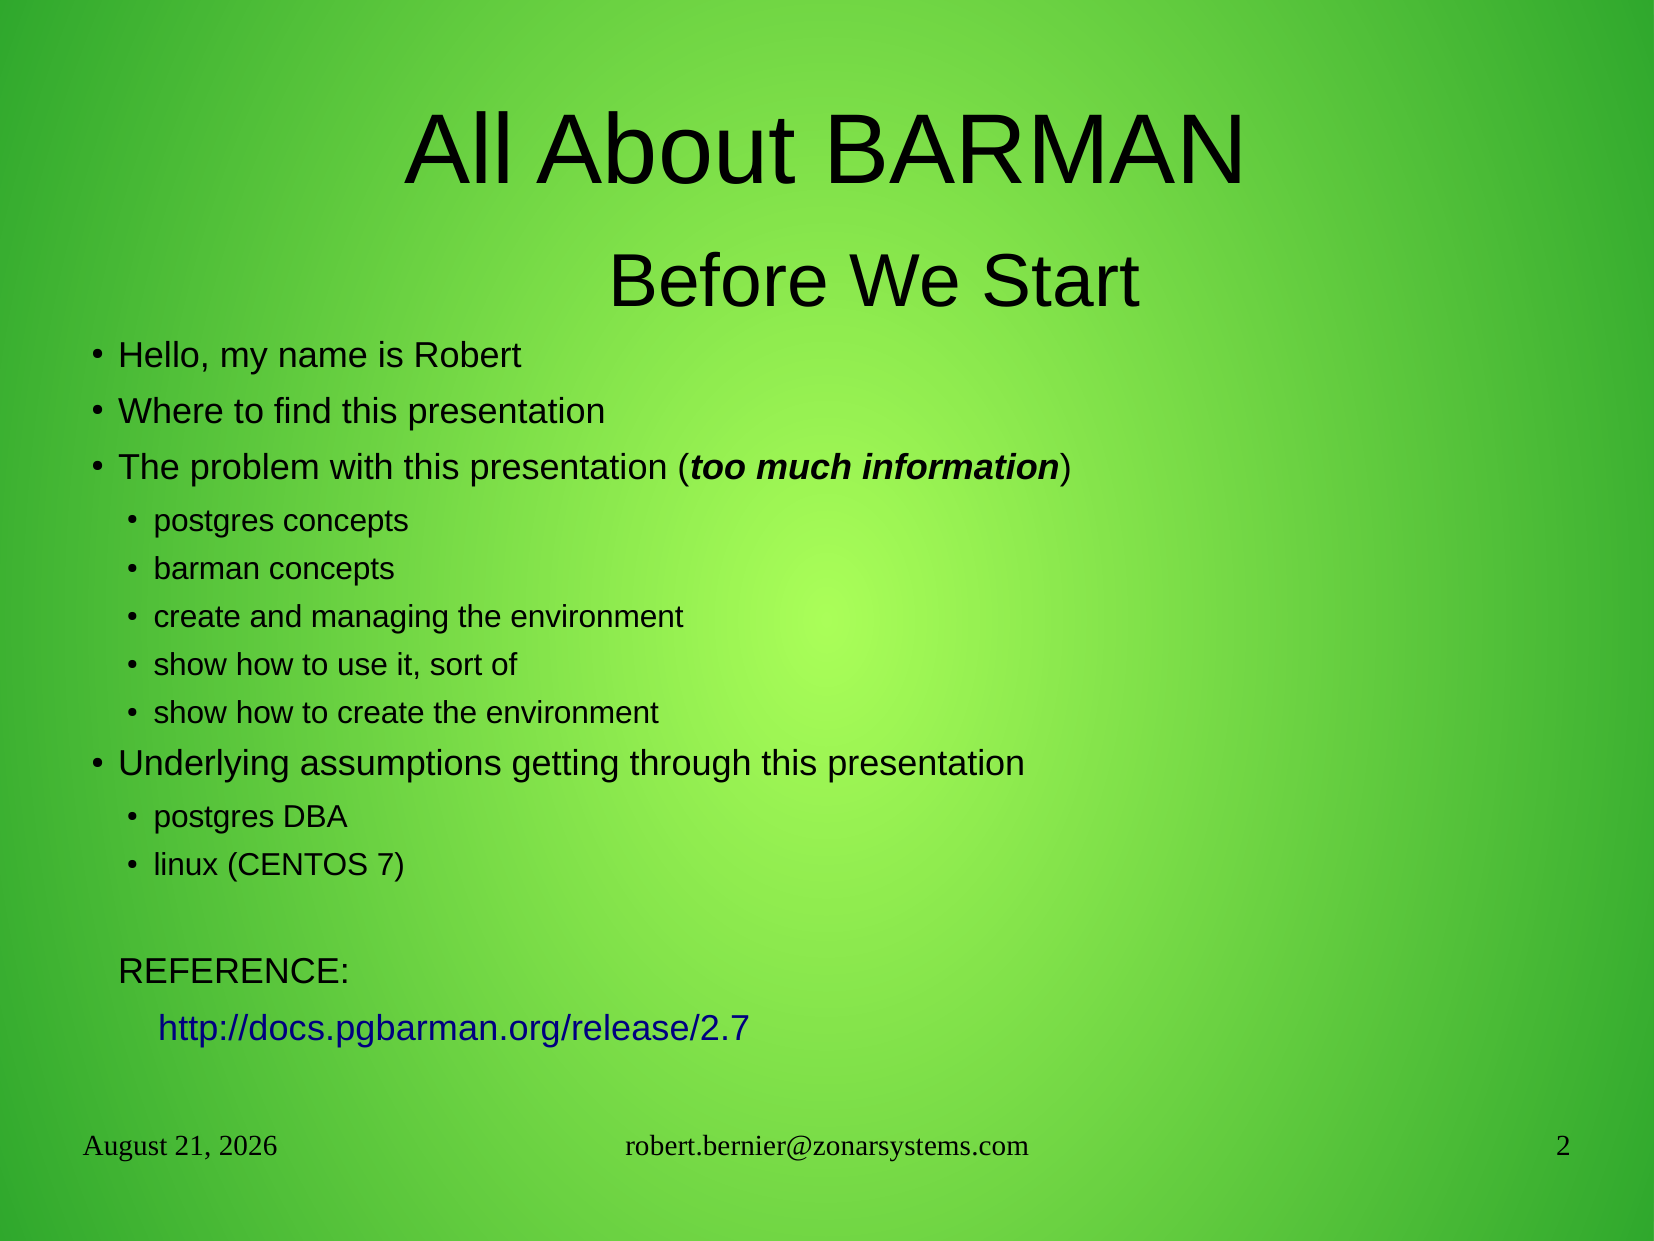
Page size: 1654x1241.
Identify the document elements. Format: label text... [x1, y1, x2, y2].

list Hello, my name is Robert Where to find this presentation The problem with this presentation (too much information) postgres concepts barman concepts create and managing the environment show how to use it, sort of show how to create the environment Underlying assumptions getting through this presentation postgres DBA linux (CENTOS 7) REFERENCE: http://docs.pgbarman.org/release/2.7 [82, 334, 1571, 1054]
title Before We Start [413, 236, 1335, 325]
title All About BARMAN [82, 47, 1571, 252]
